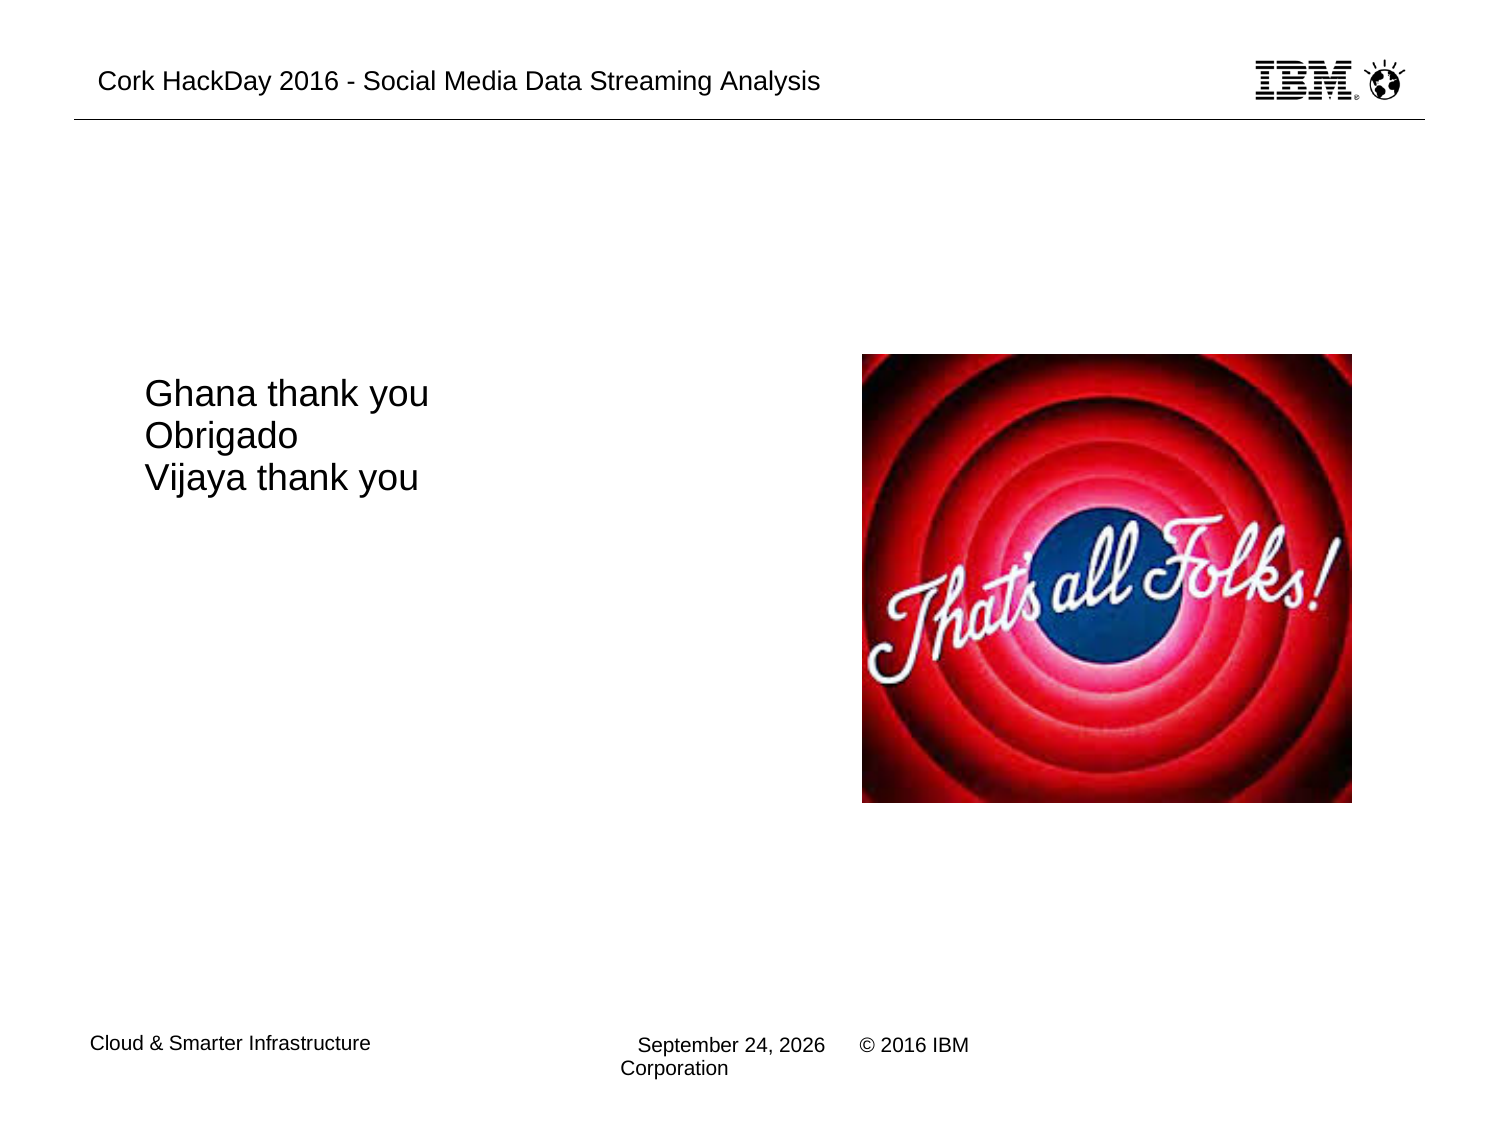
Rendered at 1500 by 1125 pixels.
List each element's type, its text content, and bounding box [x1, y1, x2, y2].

text_box Ghana thank you Obrigado Vijaya thank you [129, 366, 745, 507]
picture [862, 354, 1352, 803]
picture [1241, 45, 1416, 112]
